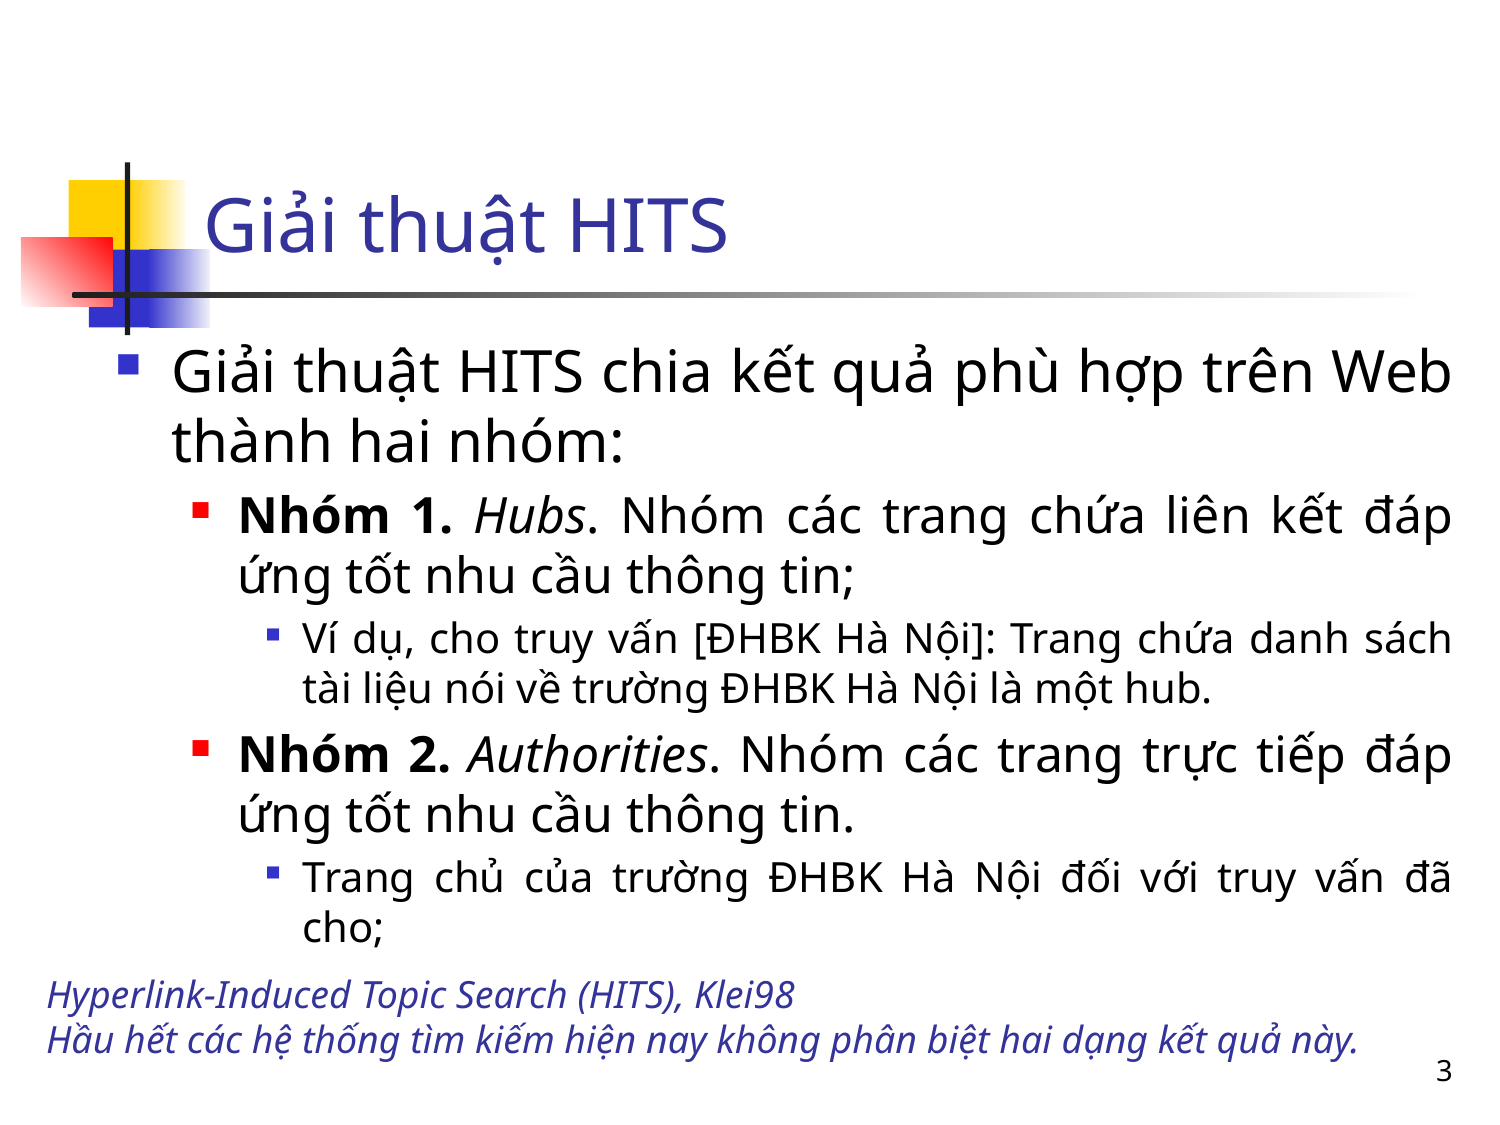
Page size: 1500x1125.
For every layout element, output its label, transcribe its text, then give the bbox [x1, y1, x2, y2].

text_box Hyperlink-Induced Topic Search (HITS), Klei98 Hầu hết các hệ thống tìm kiếm hiện nay không phân biệt hai dạng kết quả này. [31, 964, 1469, 1069]
title Giải thuật HITS [188, 35, 1468, 275]
list Giải thuật HITS chia kết quả phù hợp trên Web thành hai nhóm: Nhóm 1. Hubs. Nhóm các trang chứa liên kết đáp ứng tốt nhu cầu thông tin; Ví dụ, cho truy vấn [ĐHBK Hà Nội]: Trang chứa danh sách tài liệu nói về trường ĐHBK Hà Nội là một hub. Nhóm 2. Authorities. Nhóm các trang trực tiếp đáp ứng tốt nhu cầu thông tin. Trang chủ của trường ĐHBK Hà Nội đối với truy vấn đã cho; [100, 326, 1469, 964]
slide_number <number> [1155, 1069, 1468, 1100]
